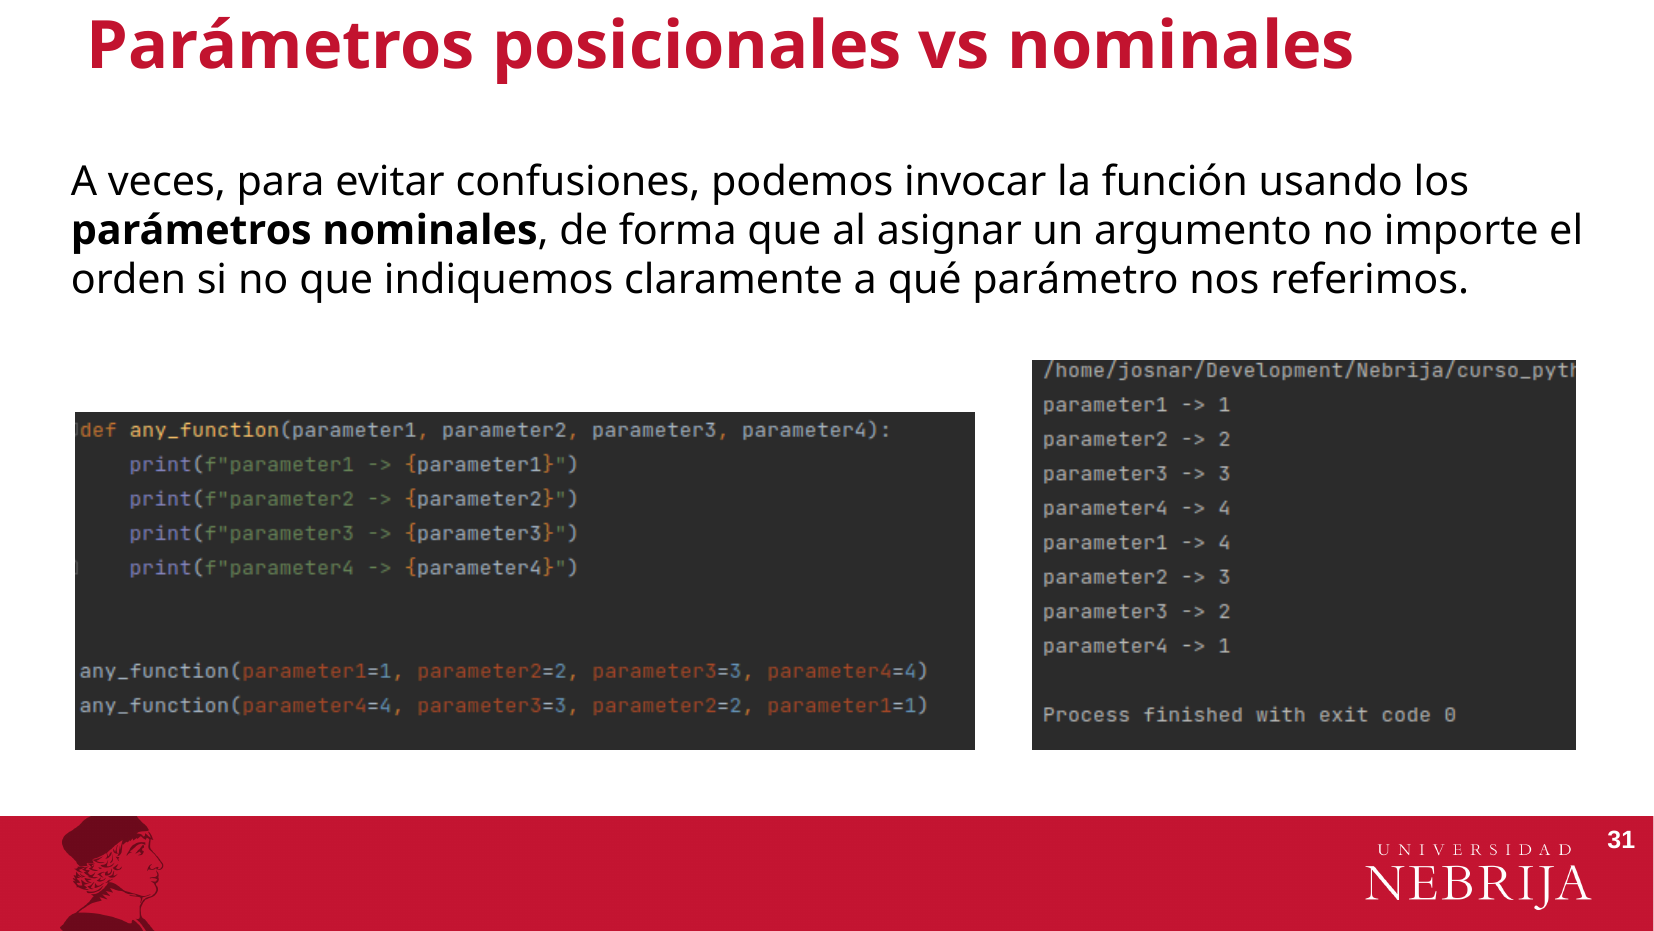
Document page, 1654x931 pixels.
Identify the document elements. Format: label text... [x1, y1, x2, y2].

picture [75, 412, 975, 750]
list A veces, para evitar confusiones, podemos invocar la función usando los parámetros nominales, de forma que al asignar un argumento no importe el orden si no que indiquemos claramente a qué parámetro nos referimos. [0, 75, 1654, 826]
picture [1032, 360, 1576, 751]
picture [0, 826, 1654, 931]
text_box Parámetros posicionales vs nominales [0, 3, 1650, 75]
